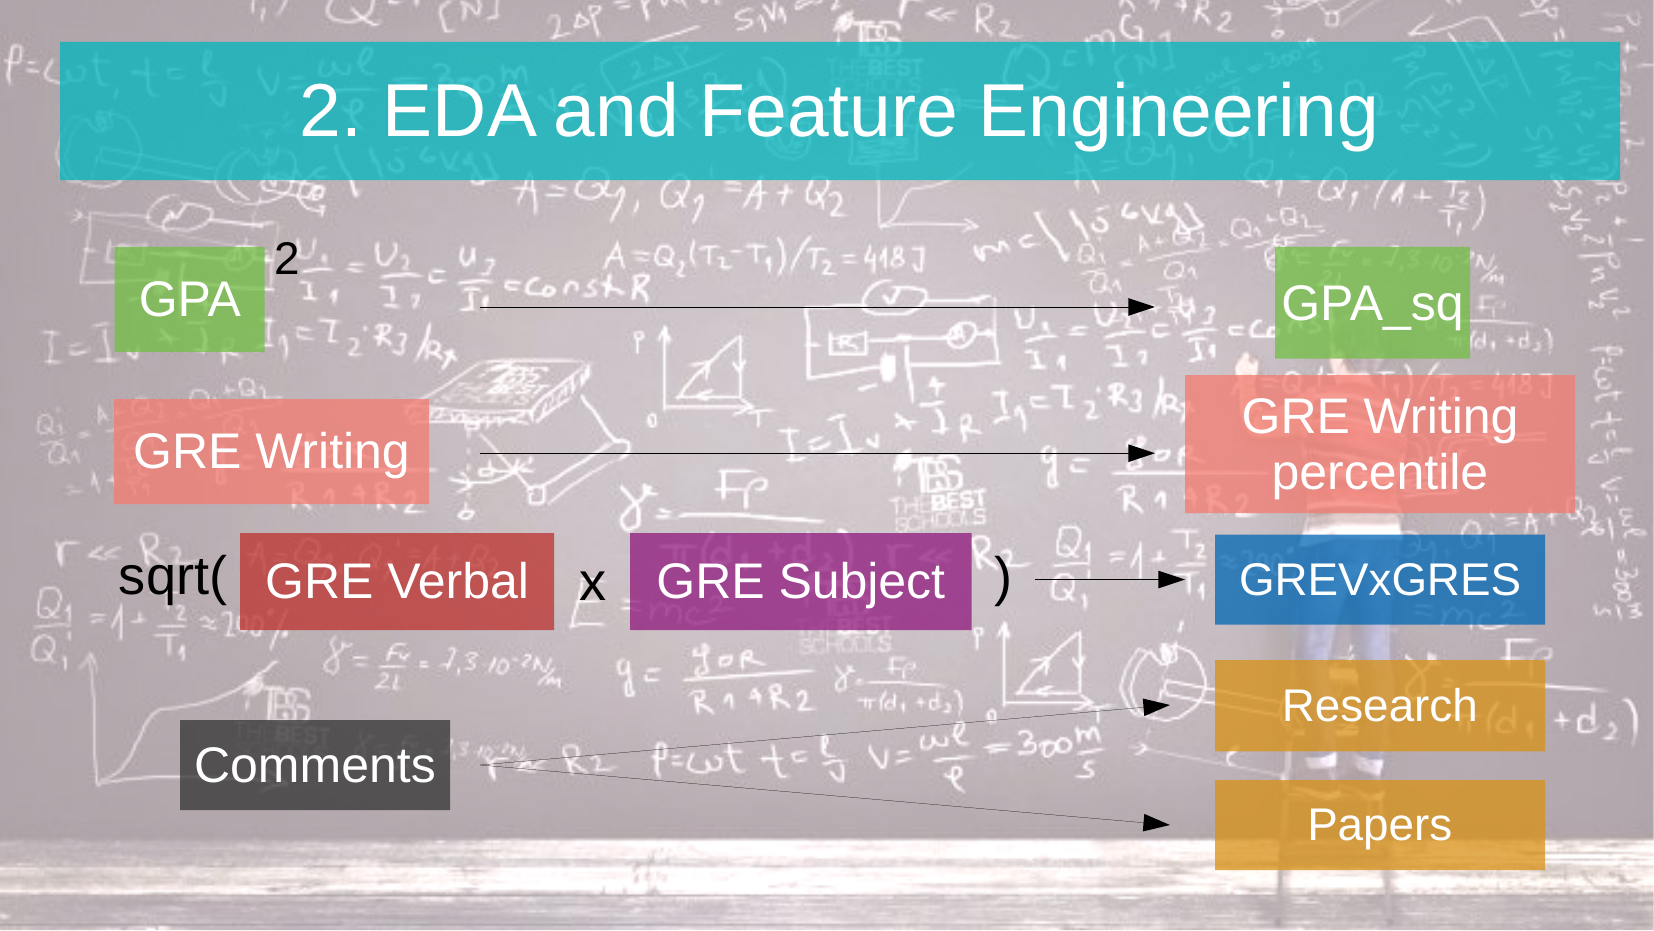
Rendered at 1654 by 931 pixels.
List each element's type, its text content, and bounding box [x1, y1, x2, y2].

title 2 [249, 210, 325, 307]
title GREVxGRES [1215, 534, 1546, 625]
title GPA_sq [1275, 246, 1471, 359]
title x [555, 533, 631, 631]
title ) [971, 528, 1036, 626]
title 2. EDA and Feature Engineering [60, 41, 1621, 181]
text_box [0, 0, 1654, 931]
title GRE Subject [631, 533, 972, 631]
title GRE Writing percentile [1185, 375, 1576, 514]
title GRE Verbal [240, 533, 555, 631]
title Research [1215, 660, 1546, 752]
title GPA [114, 246, 265, 352]
title Papers [1215, 780, 1546, 871]
title sqrt( [105, 527, 242, 625]
title Comments [180, 720, 451, 811]
title GRE Writing [114, 399, 430, 505]
